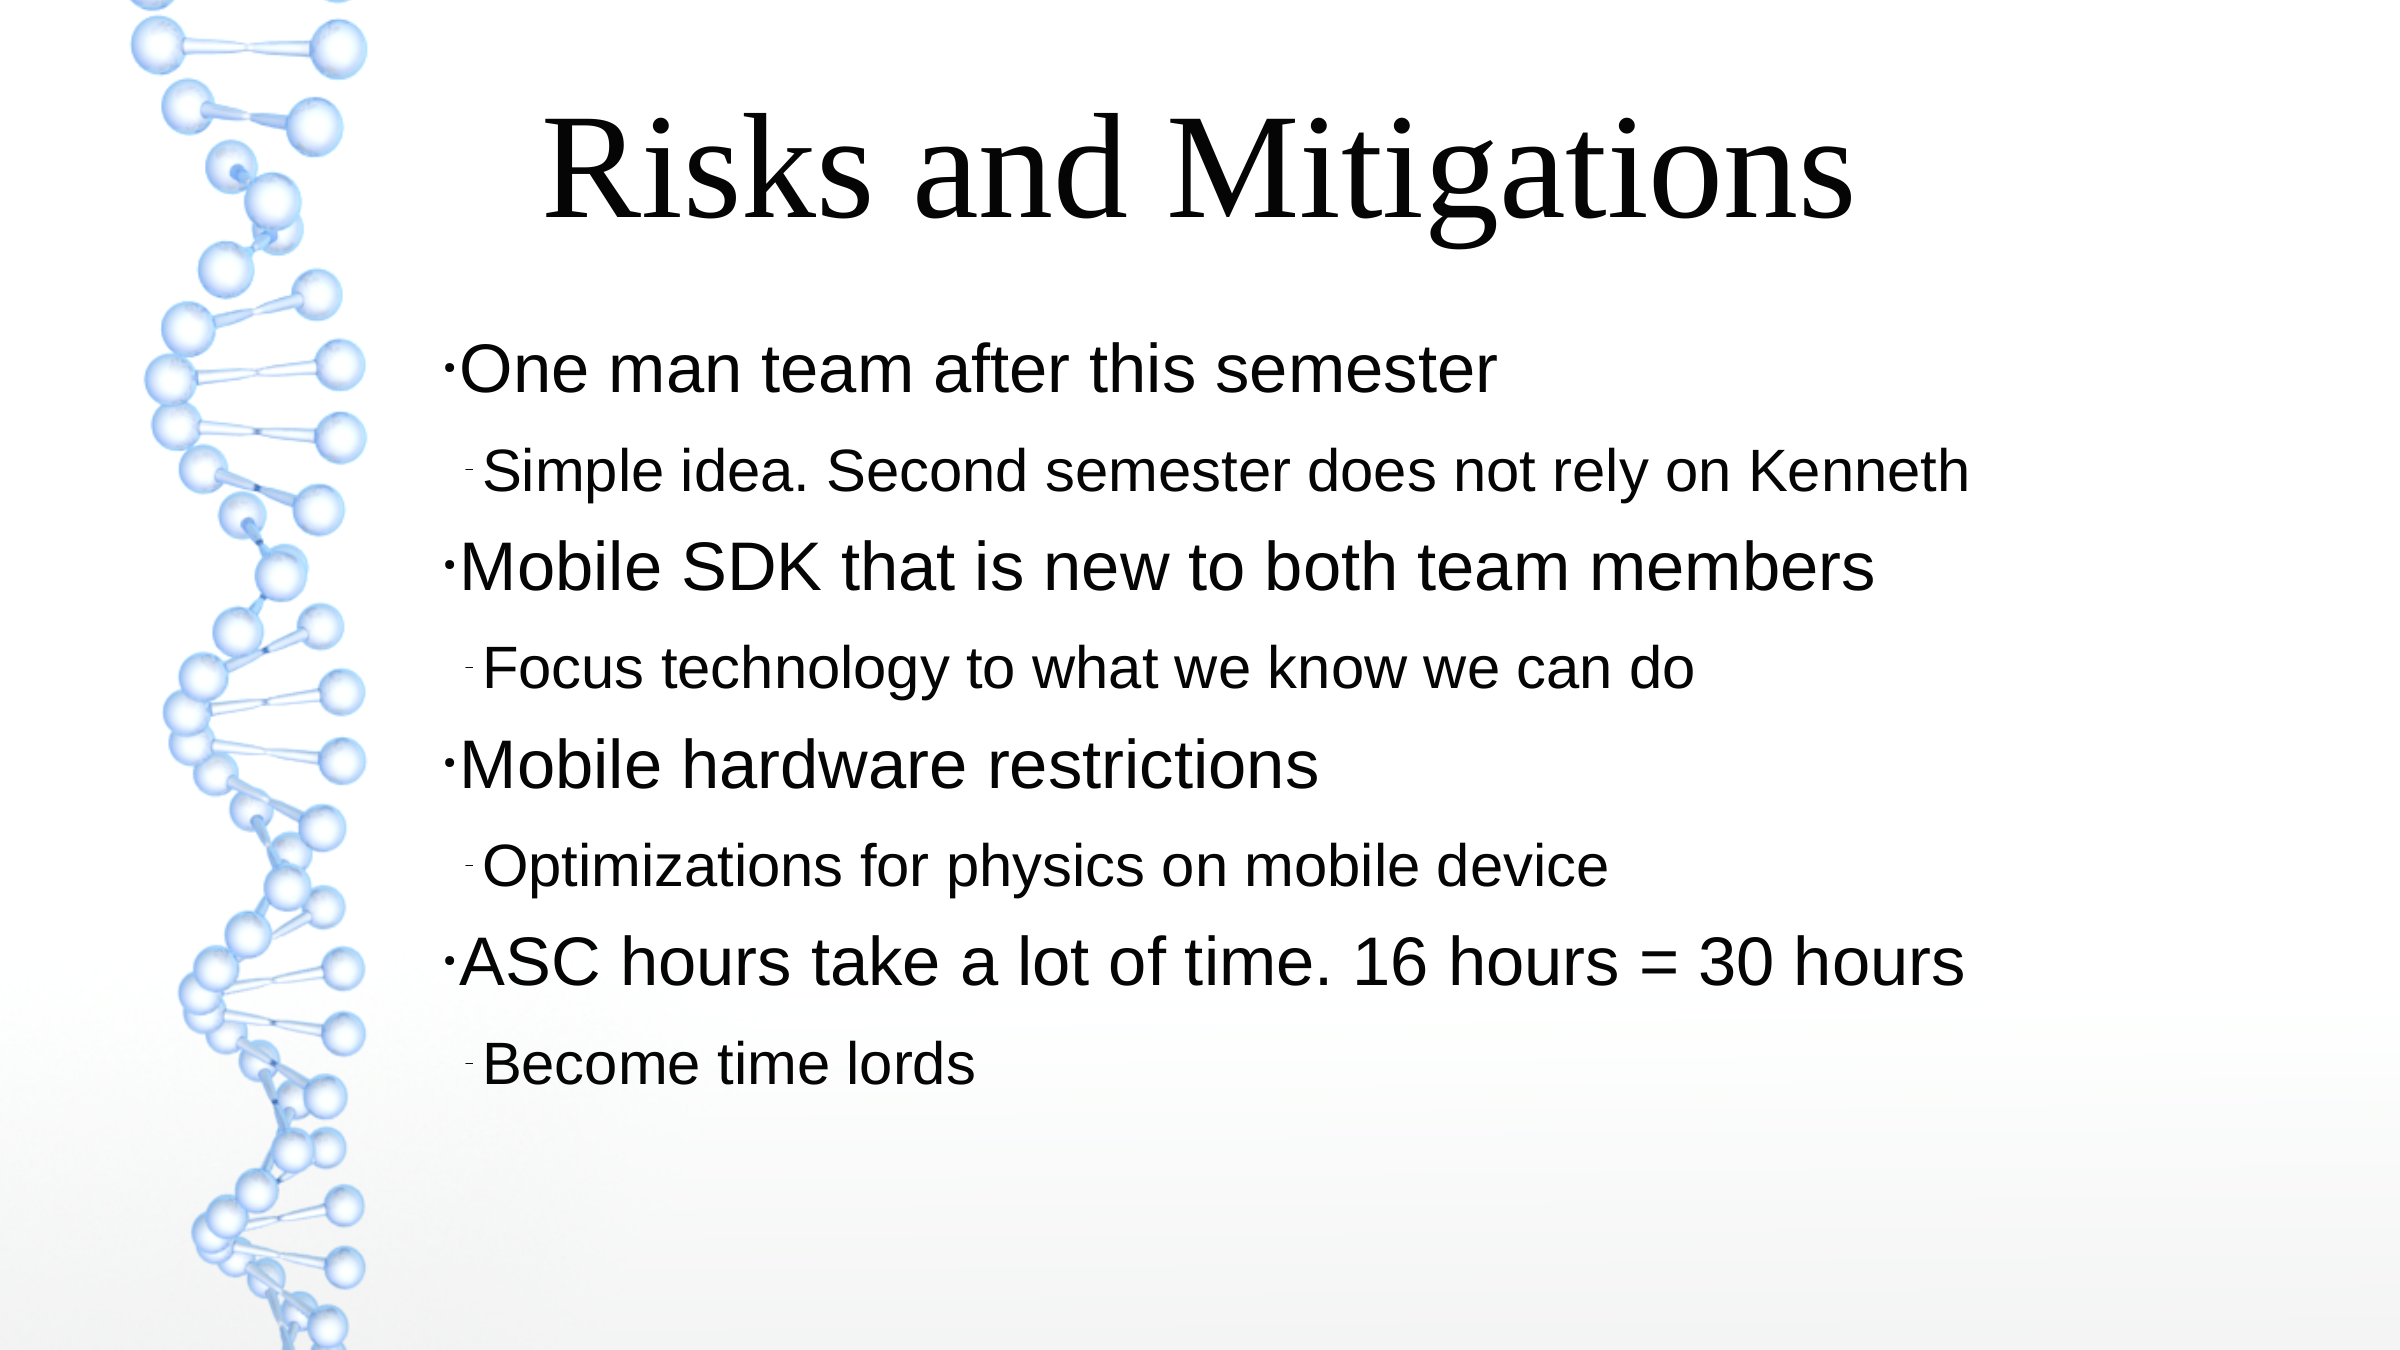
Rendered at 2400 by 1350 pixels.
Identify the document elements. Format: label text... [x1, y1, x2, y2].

picture [0, 0, 2400, 1350]
list One man team after this semester Simple idea. Second semester does not rely on Kenneth Mobile SDK that is new to both team members Focus technology to what we know we can do Mobile hardware restrictions Optimizations for physics on mobile device ASC hours take a lot of time. 16 hours = 30 hours Become time lords [438, 329, 2251, 1113]
title Risks and Mitigations [120, 53, 2280, 280]
